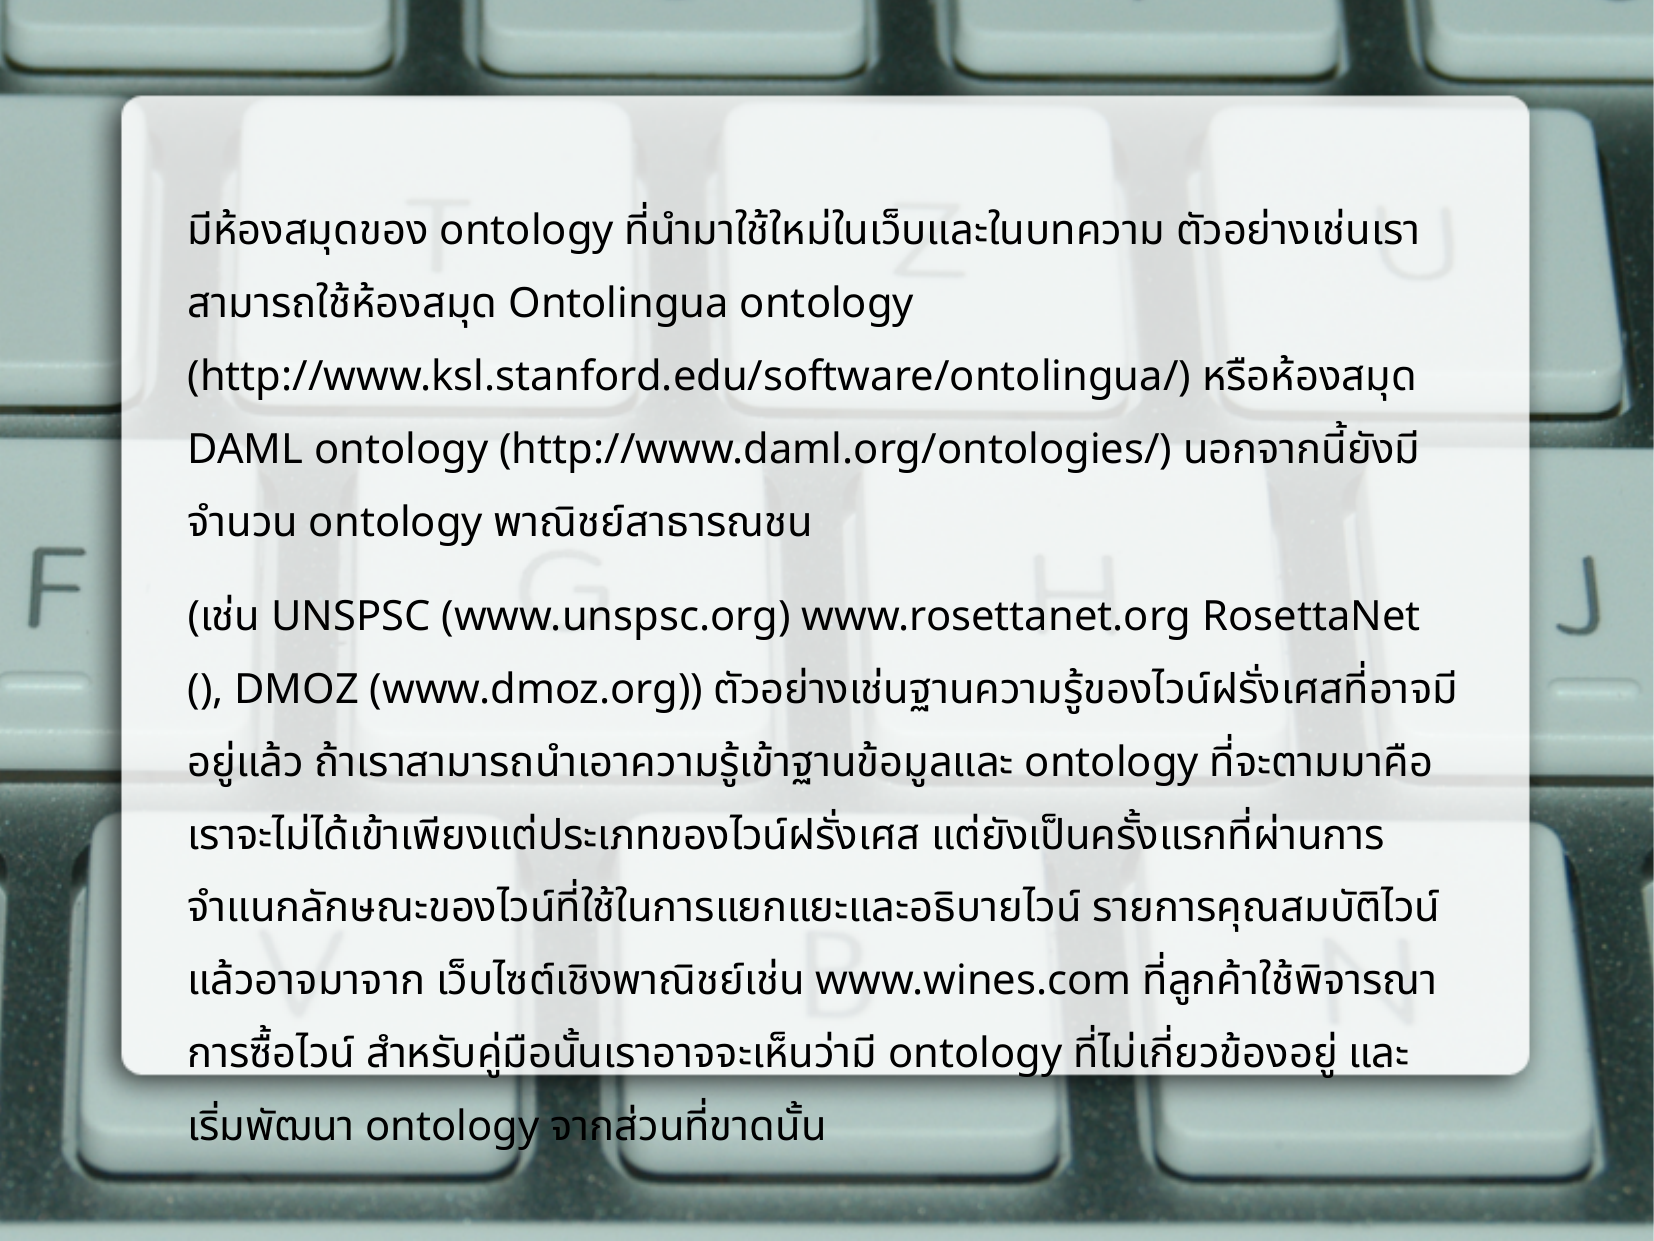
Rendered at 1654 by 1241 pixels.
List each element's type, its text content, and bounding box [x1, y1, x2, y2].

picture [0, 0, 1654, 1241]
subtitle มีห้องสมุดของ ontology ที่นำมาใช้ใหม่ในเว็บและในบทความ ตัวอย่างเช่นเราสามารถใช้ห้องสมุด Ontolingua ontology (http://www.ksl.stanford.edu/software/ontolingua/) หรือห้องสมุด DAML ontology (http://www.daml.org/ontologies/) นอกจากนี้ยังมีจำนวน ontology พาณิชย์สาธารณชน (เช่น UNSPSC (www.unspsc.org) www.rosettanet.org RosettaNet (), DMOZ (www.dmoz.org)) ตัวอย่างเช่นฐานความรู้ของไวน์ฝรั่งเศสที่อาจมีอยู่แล้ว ถ้าเราสามารถนำเอาความรู้เข้าฐานข้อมูลและ ontology ที่จะตามมาคือ เราจะไม่ได้เข้าเพียงแต่ประเภทของไวน์ฝรั่งเศส แต่ยังเป็นครั้งแรกที่ผ่านการจำแนกลักษณะของไวน์ที่ใช้ในการแยกแยะและอธิบายไวน์ รายการคุณสมบัติไวน์แล้วอาจมาจาก เว็บไซต์เชิงพาณิชย์เช่น www.wines.com ที่ลูกค้าใช้พิจารณาการซื้อไวน์ สำหรับคู่มือนั้นเราอาจจะเห็นว่ามี ontology ที่ไม่เกี่ยวข้องอยู่ และเริ่มพัฒนา ontology จากส่วนที่ขาดนั้น [187, 337, 1463, 1013]
